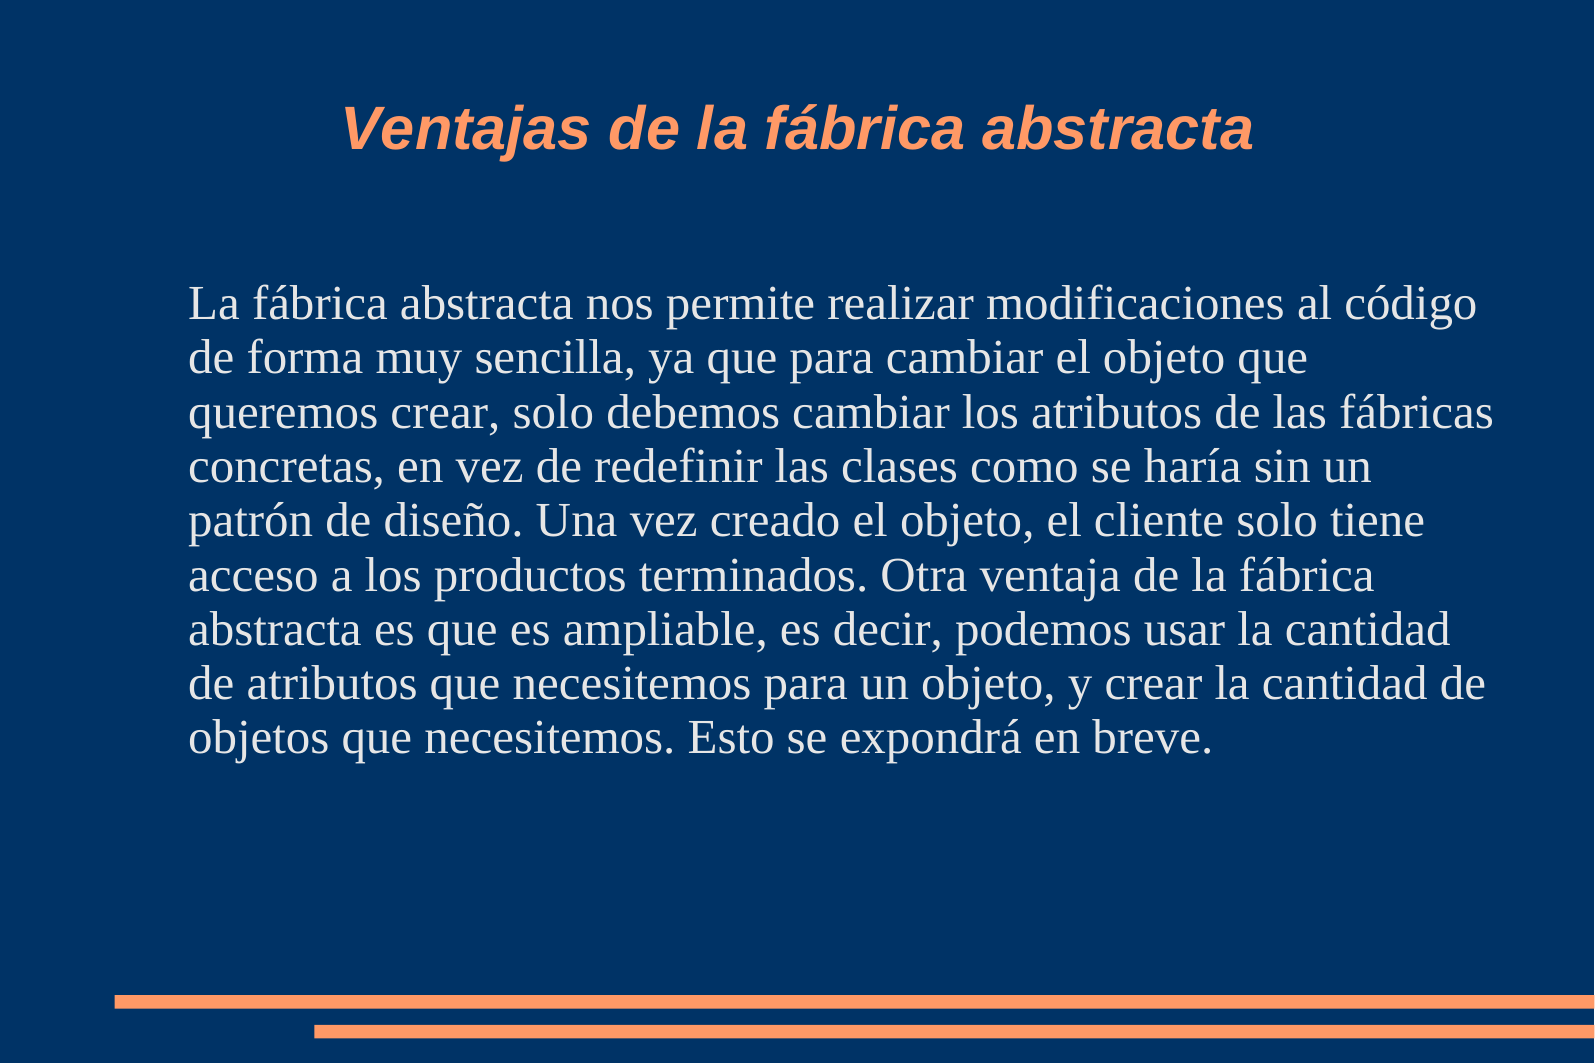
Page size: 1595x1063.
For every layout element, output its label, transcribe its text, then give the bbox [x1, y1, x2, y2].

title Ventajas de la fábrica abstracta [117, 39, 1479, 218]
list La fábrica abstracta nos permite realizar modificaciones al código de forma muy sencilla, ya que para cambiar el objeto que queremos crear, solo debemos cambiar los atributos de las fábricas concretas, en vez de redefinir las clases como se haría sin un patrón de diseño. Una vez creado el objeto, el cliente solo tiene acceso a los productos terminados. Otra ventaja de la fábrica abstracta es que es ampliable, es decir, podemos usar la cantidad de atributos que necesitemos para un objeto, y crear la cantidad de objetos que necesitemos. Esto se expondrá en breve. [117, 276, 1505, 971]
